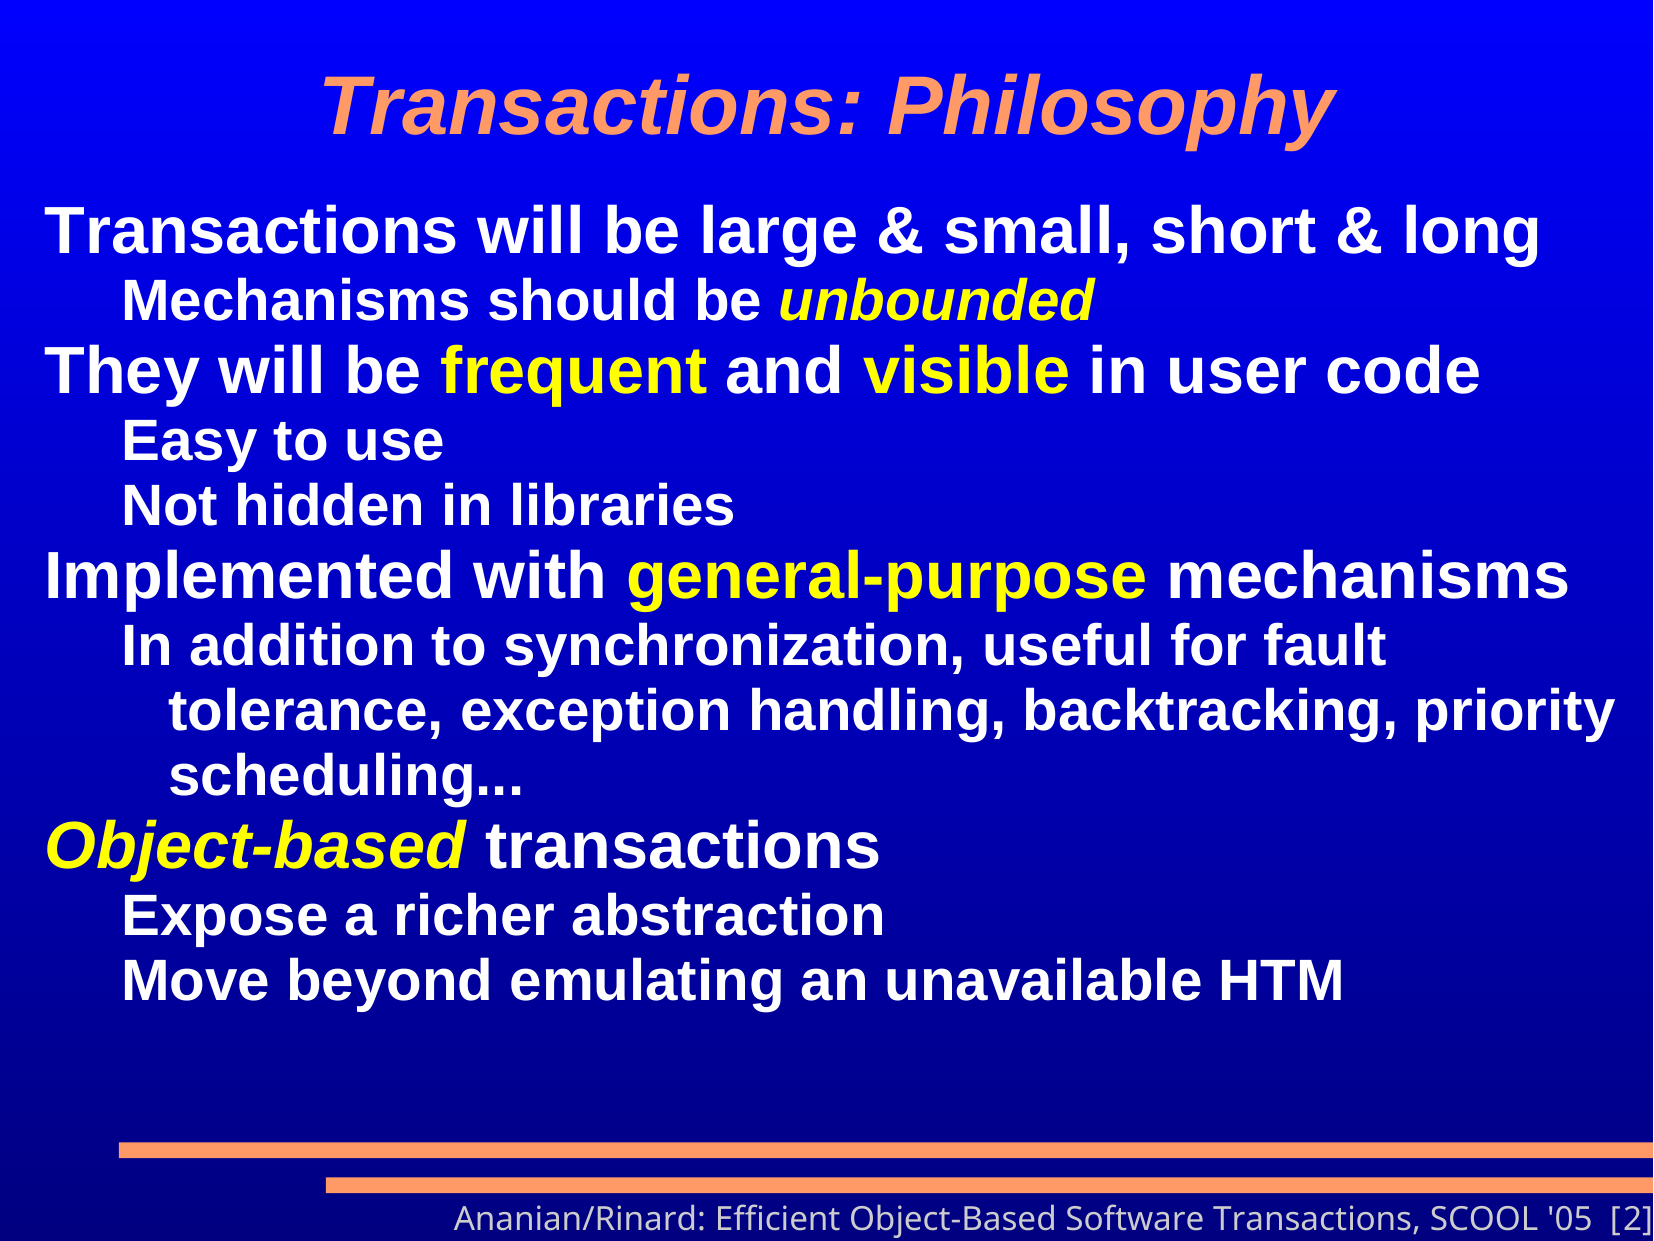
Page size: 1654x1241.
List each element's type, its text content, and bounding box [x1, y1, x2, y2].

title Transactions: Philosophy [121, 18, 1534, 193]
list Transactions will be large & small, short & long Mechanisms should be unbounded They will be frequent and visible in user code Easy to use Not hidden in libraries Implemented with general-purpose mechanisms In addition to synchronization, useful for fault tolerance, exception handling, backtracking, priority scheduling... Object-based transactions Expose a richer abstraction Move beyond emulating an unavailable HTM [26, 193, 1653, 1133]
